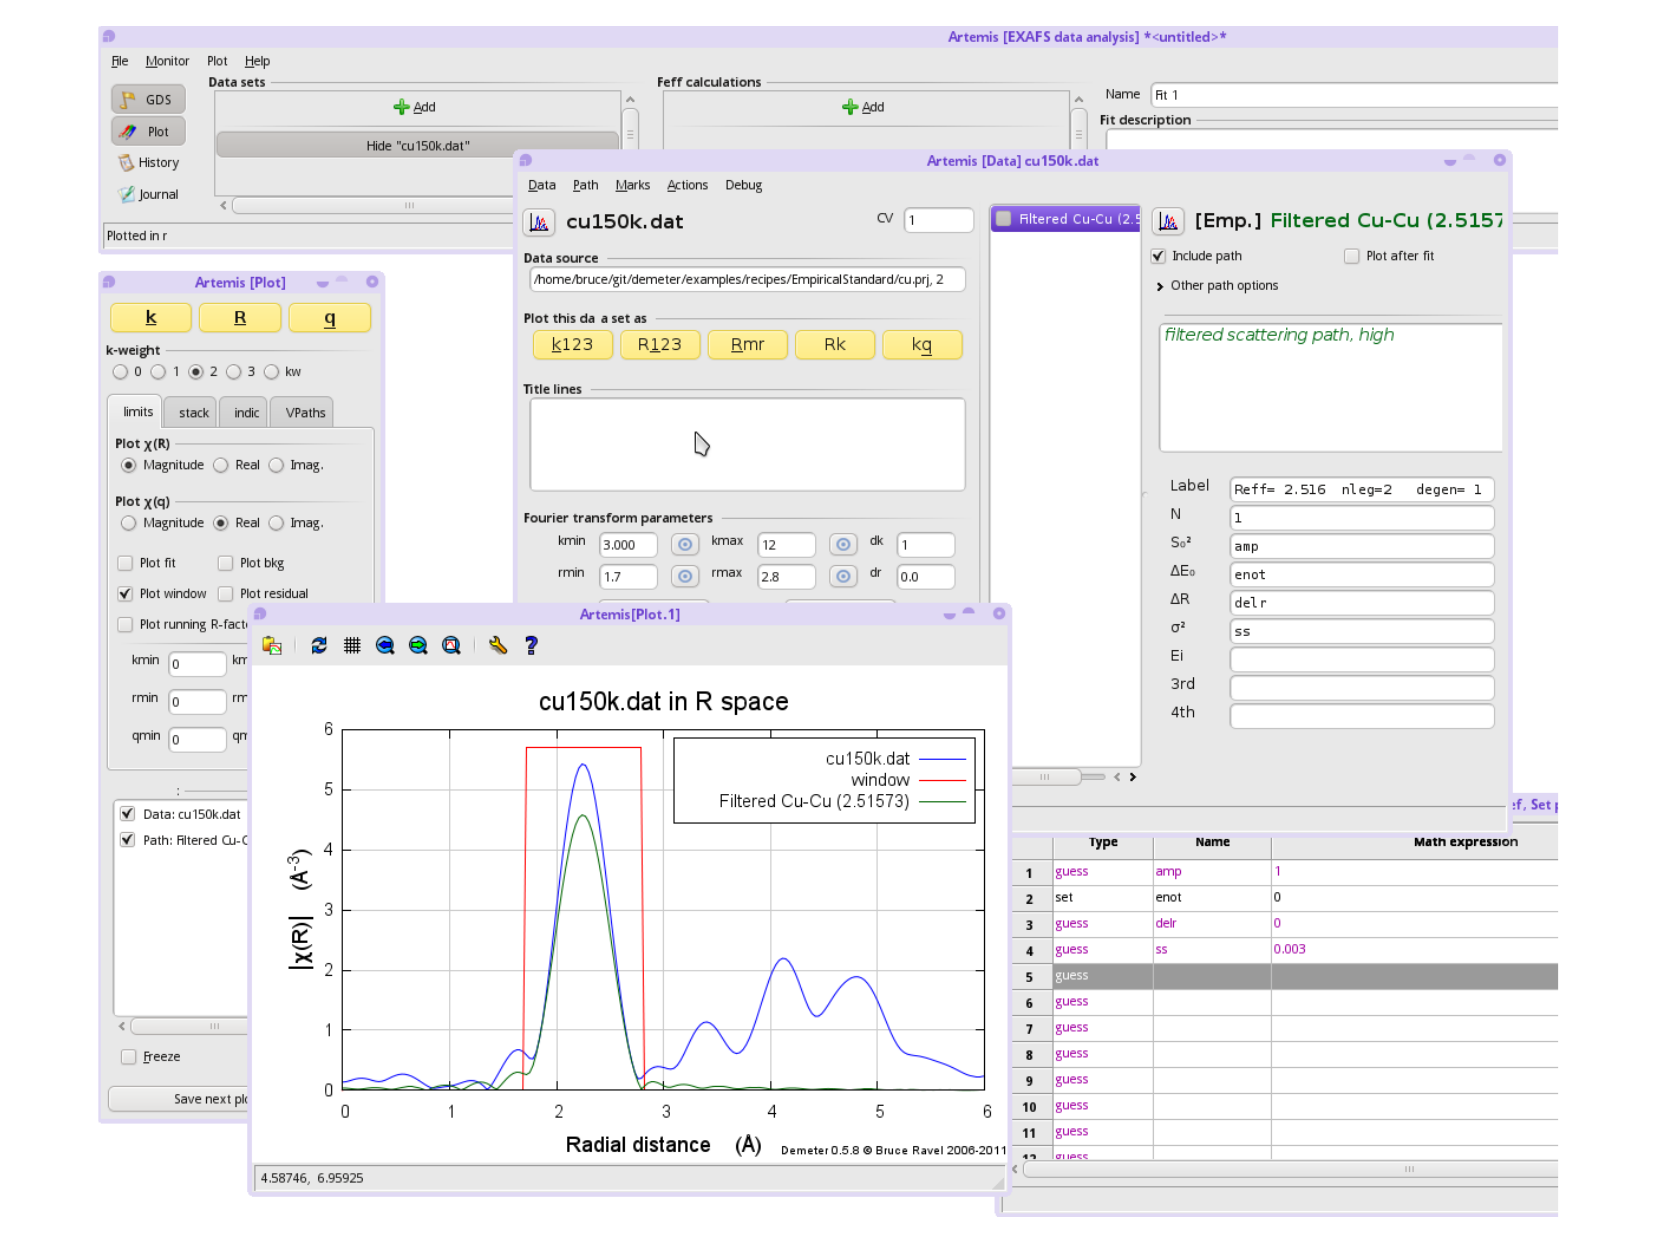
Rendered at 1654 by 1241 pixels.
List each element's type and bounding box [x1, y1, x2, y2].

picture [98, 26, 1559, 1219]
